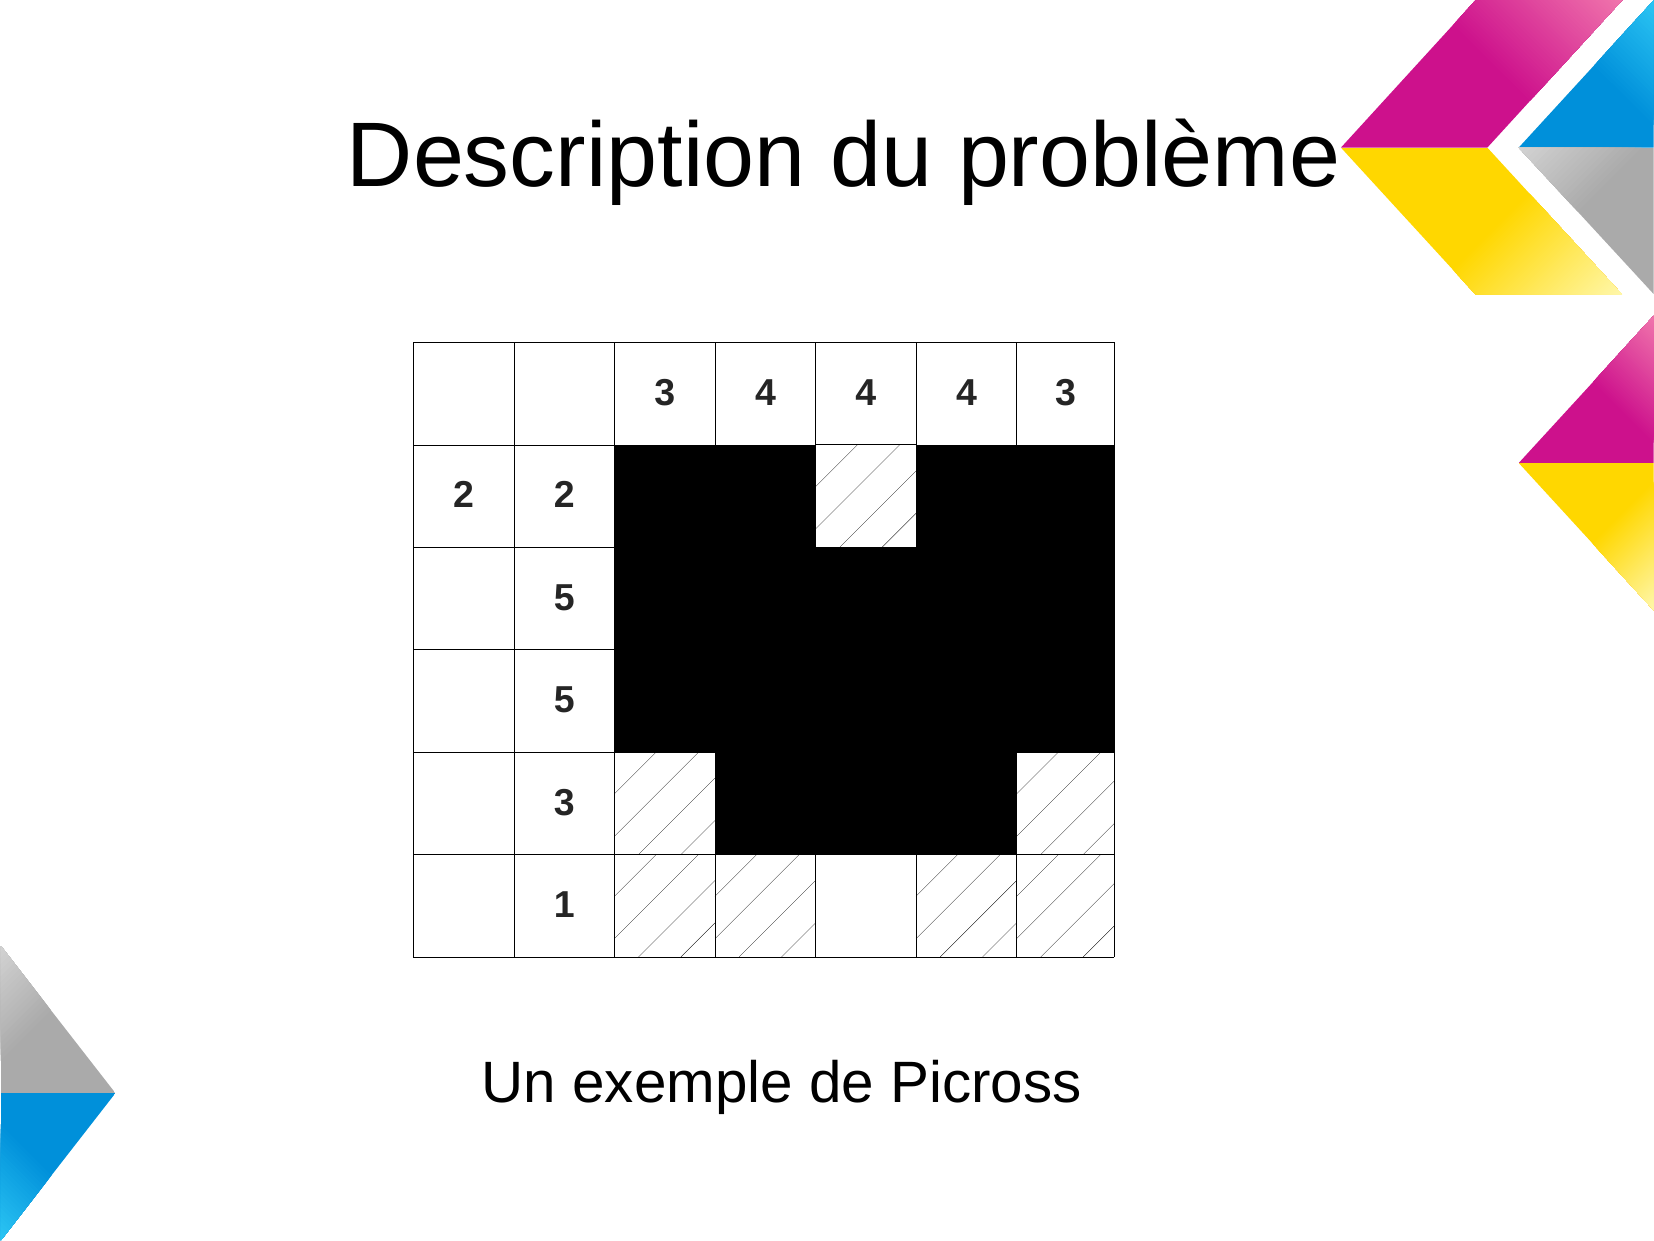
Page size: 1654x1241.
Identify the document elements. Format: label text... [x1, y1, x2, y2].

table_cell [1017, 855, 1114, 957]
table_cell [816, 855, 916, 957]
table_cell [816, 548, 916, 649]
table_cell 2 [515, 446, 614, 547]
table_cell [414, 753, 514, 854]
table_header 3 [615, 343, 715, 445]
table_cell [615, 446, 715, 547]
table_cell [615, 650, 715, 752]
table_cell [414, 855, 514, 957]
table_cell 5 [515, 548, 614, 649]
table_cell [917, 855, 1016, 957]
table_cell [816, 445, 916, 547]
table_cell 1 [515, 855, 614, 957]
table_cell [816, 753, 916, 854]
table_cell 3 [515, 753, 614, 854]
table_cell [615, 548, 715, 649]
table_header [414, 343, 514, 445]
table_cell [816, 650, 916, 752]
table_cell [716, 548, 815, 649]
table_cell 5 [515, 650, 614, 752]
table_cell [917, 548, 1016, 649]
table_header 3 [1017, 343, 1114, 445]
table_header 4 [917, 343, 1016, 445]
table_header 4 [816, 343, 916, 444]
table_cell [716, 855, 815, 957]
table_cell [716, 446, 815, 547]
text_box Un exemple de Picross [465, 1039, 1099, 1120]
table_cell [917, 753, 1016, 854]
table_cell [1017, 548, 1114, 649]
table_cell [716, 753, 815, 854]
table_header [515, 343, 614, 445]
table_cell [414, 650, 514, 752]
table_cell [1017, 753, 1114, 854]
table_cell 2 [414, 446, 514, 547]
table_cell [1017, 446, 1114, 547]
table_cell [615, 753, 715, 854]
table_cell [716, 650, 815, 752]
table_header 4 [716, 343, 815, 445]
table_cell [917, 650, 1016, 752]
table_cell [615, 855, 715, 957]
table_cell [414, 548, 514, 649]
table_cell [1017, 650, 1114, 752]
title Description du problème [82, 49, 1571, 257]
table_cell [917, 446, 1016, 547]
